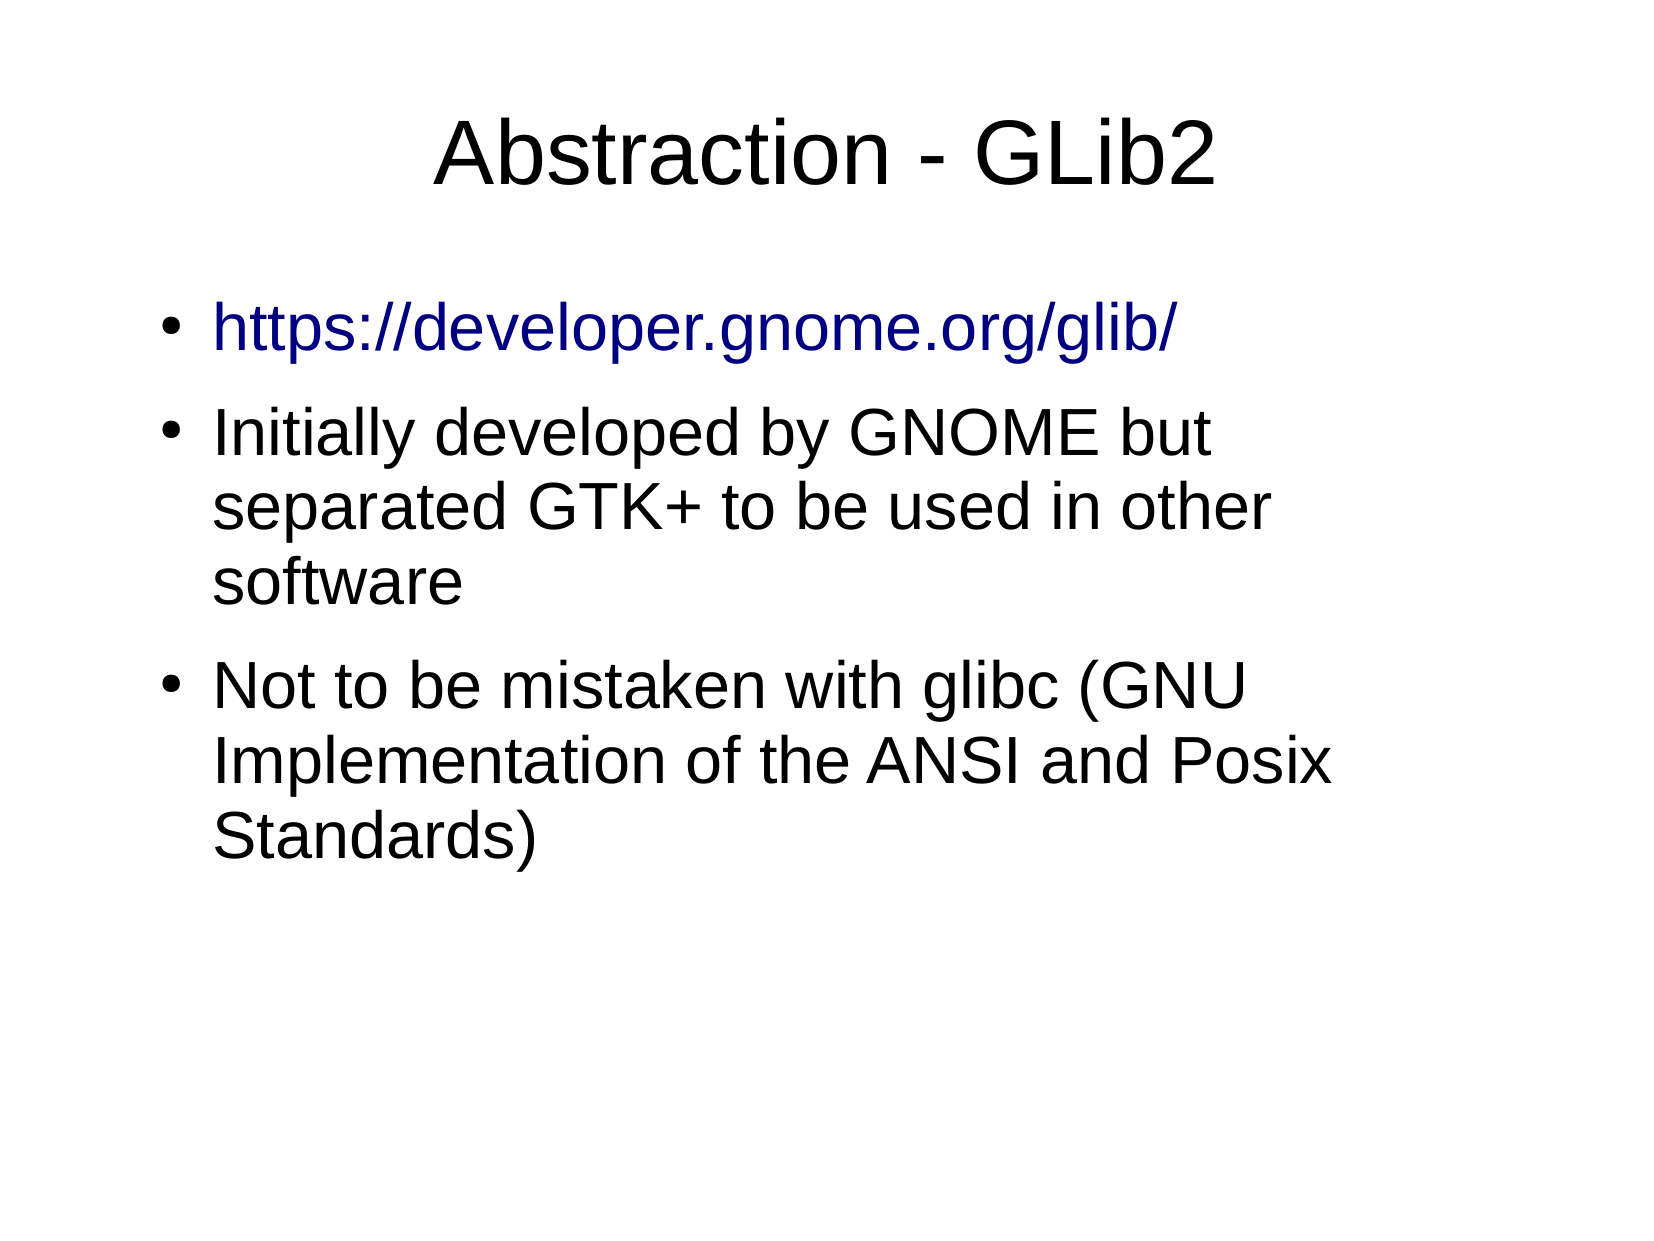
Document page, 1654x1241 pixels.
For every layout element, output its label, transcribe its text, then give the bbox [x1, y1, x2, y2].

title Abstraction - GLib2 [82, 49, 1571, 257]
list https://developer.gnome.org/glib/ Initially developed by GNOME but separated GTK+ to be used in other software Not to be mistaken with glibc (GNU Implementation of the ANSI and Posix Standards) [141, 290, 1501, 1010]
